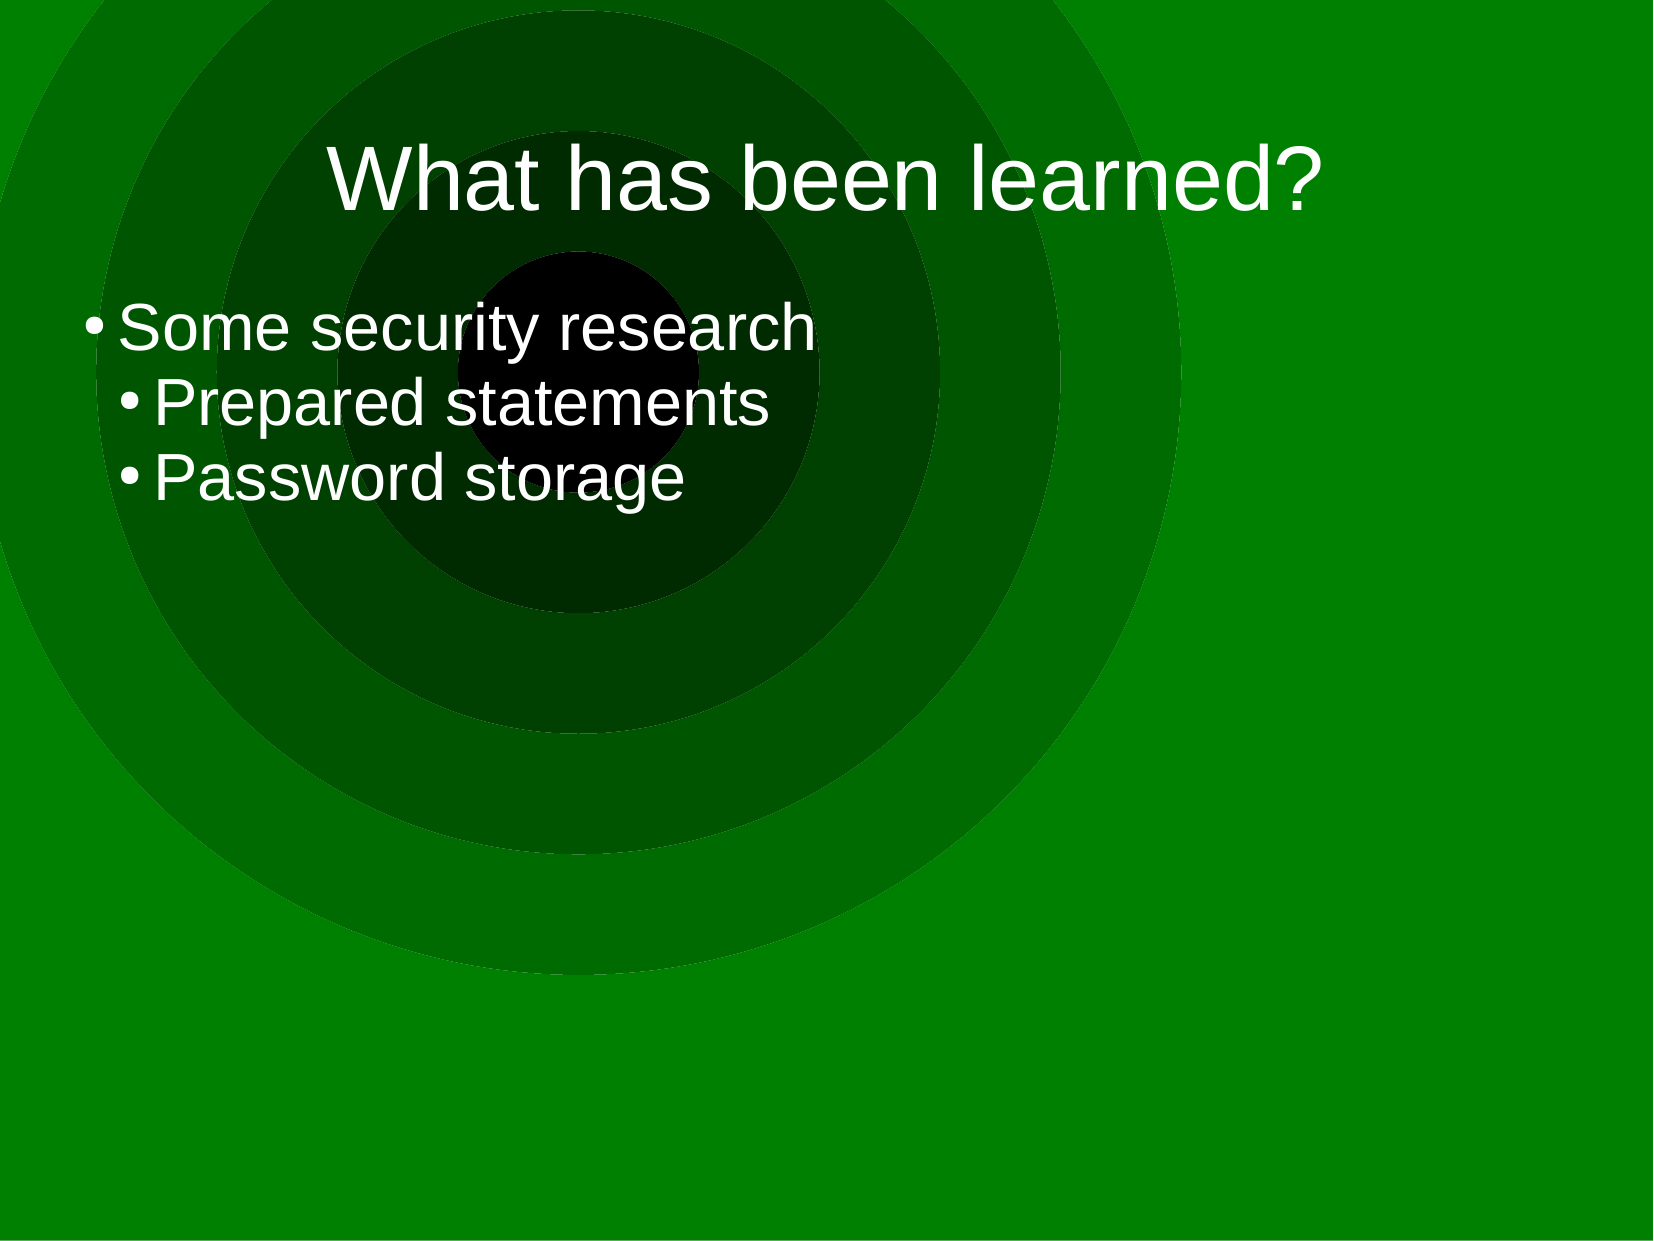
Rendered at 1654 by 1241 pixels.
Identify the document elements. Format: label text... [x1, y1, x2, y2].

title What has been learned? [82, 75, 1571, 283]
subtitle Some security research Prepared statements Password storage [82, 290, 1571, 1109]
